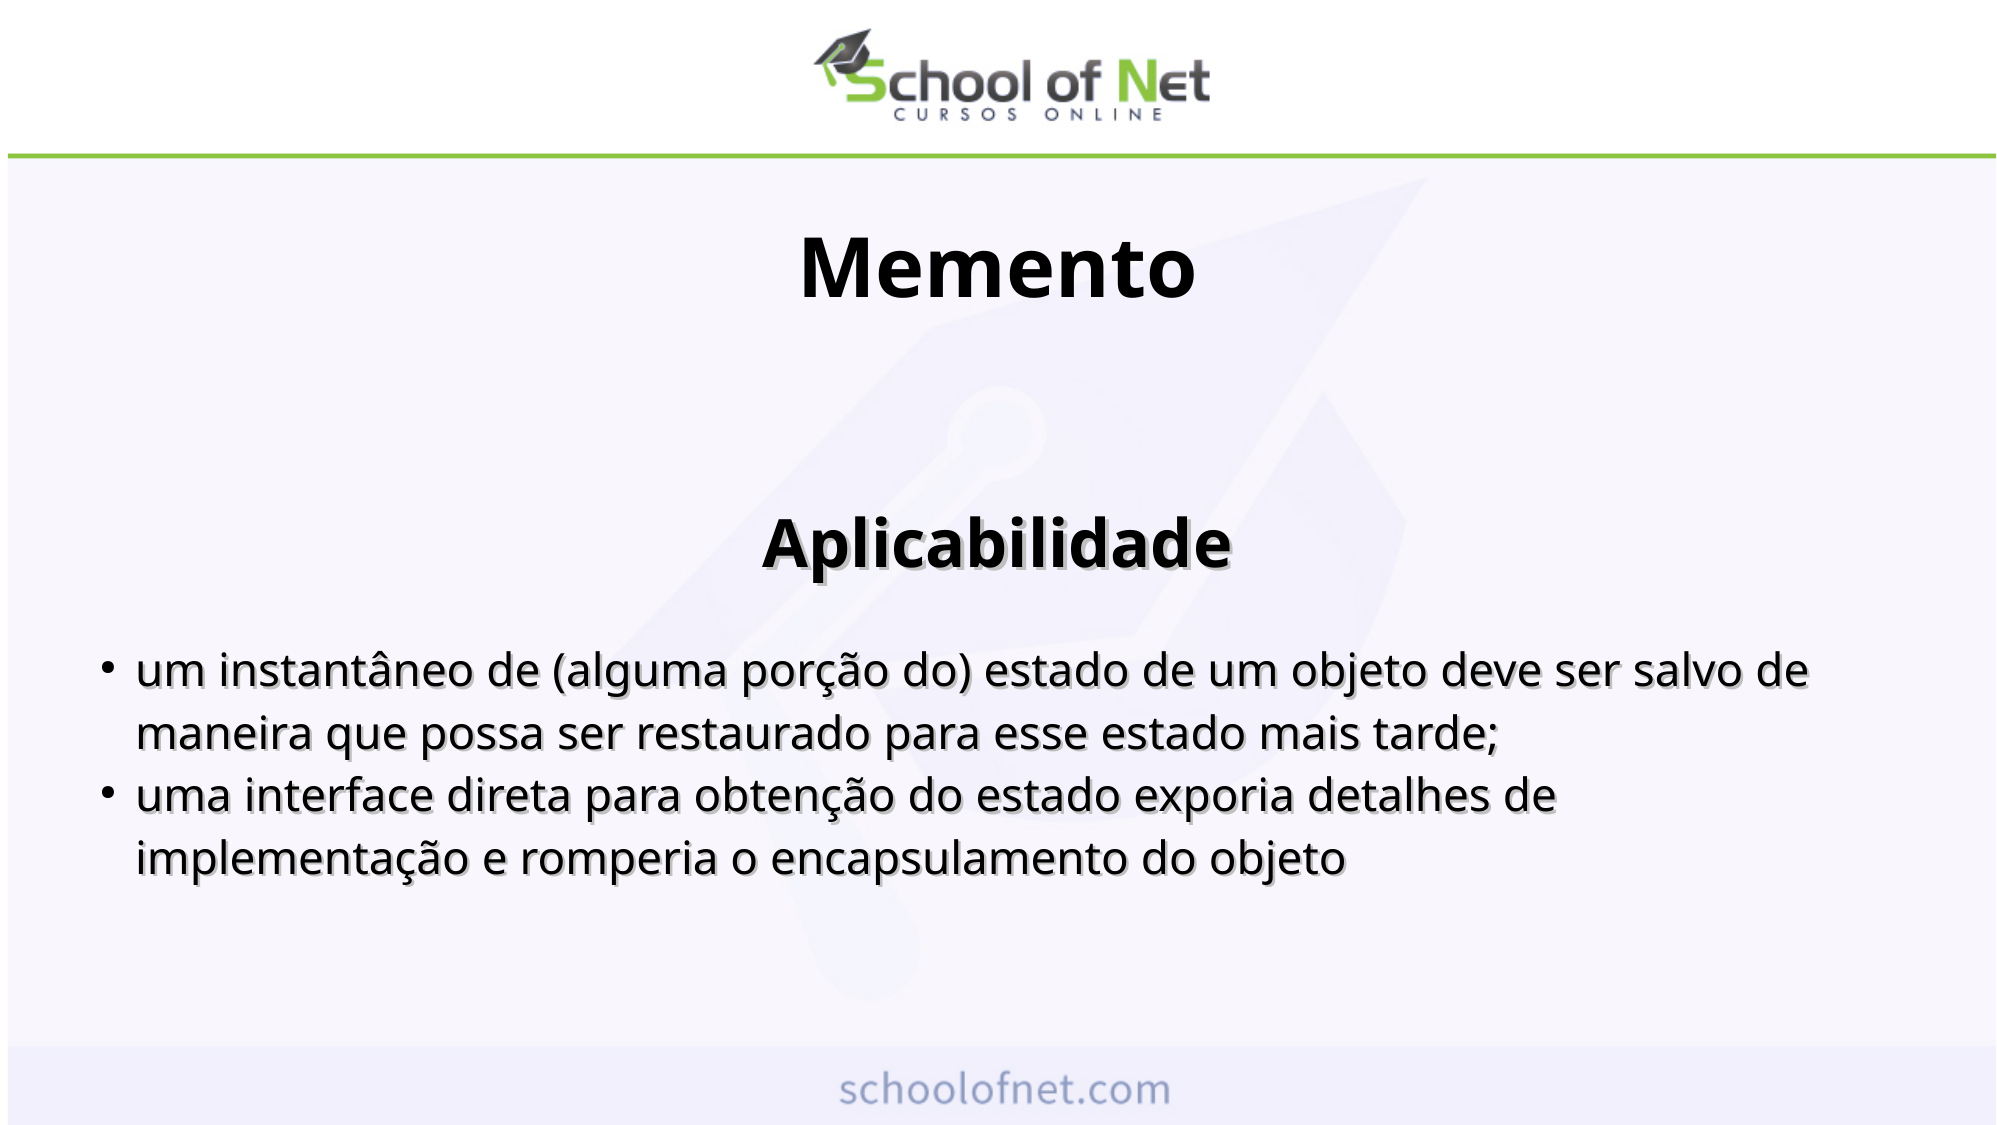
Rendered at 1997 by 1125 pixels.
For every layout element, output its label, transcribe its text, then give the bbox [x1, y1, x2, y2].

picture [7, 5, 1997, 1125]
subtitle Aplicabilidade um instantâneo de (alguma porção do) estado de um objeto deve ser salvo de maneira que possa ser restaurado para esse estado mais tarde; uma interface direta para obtenção do estado exporia detalhes de implementação e romperia o encapsulamento do objeto [99, 321, 1897, 1063]
title Memento [99, 171, 1897, 321]
